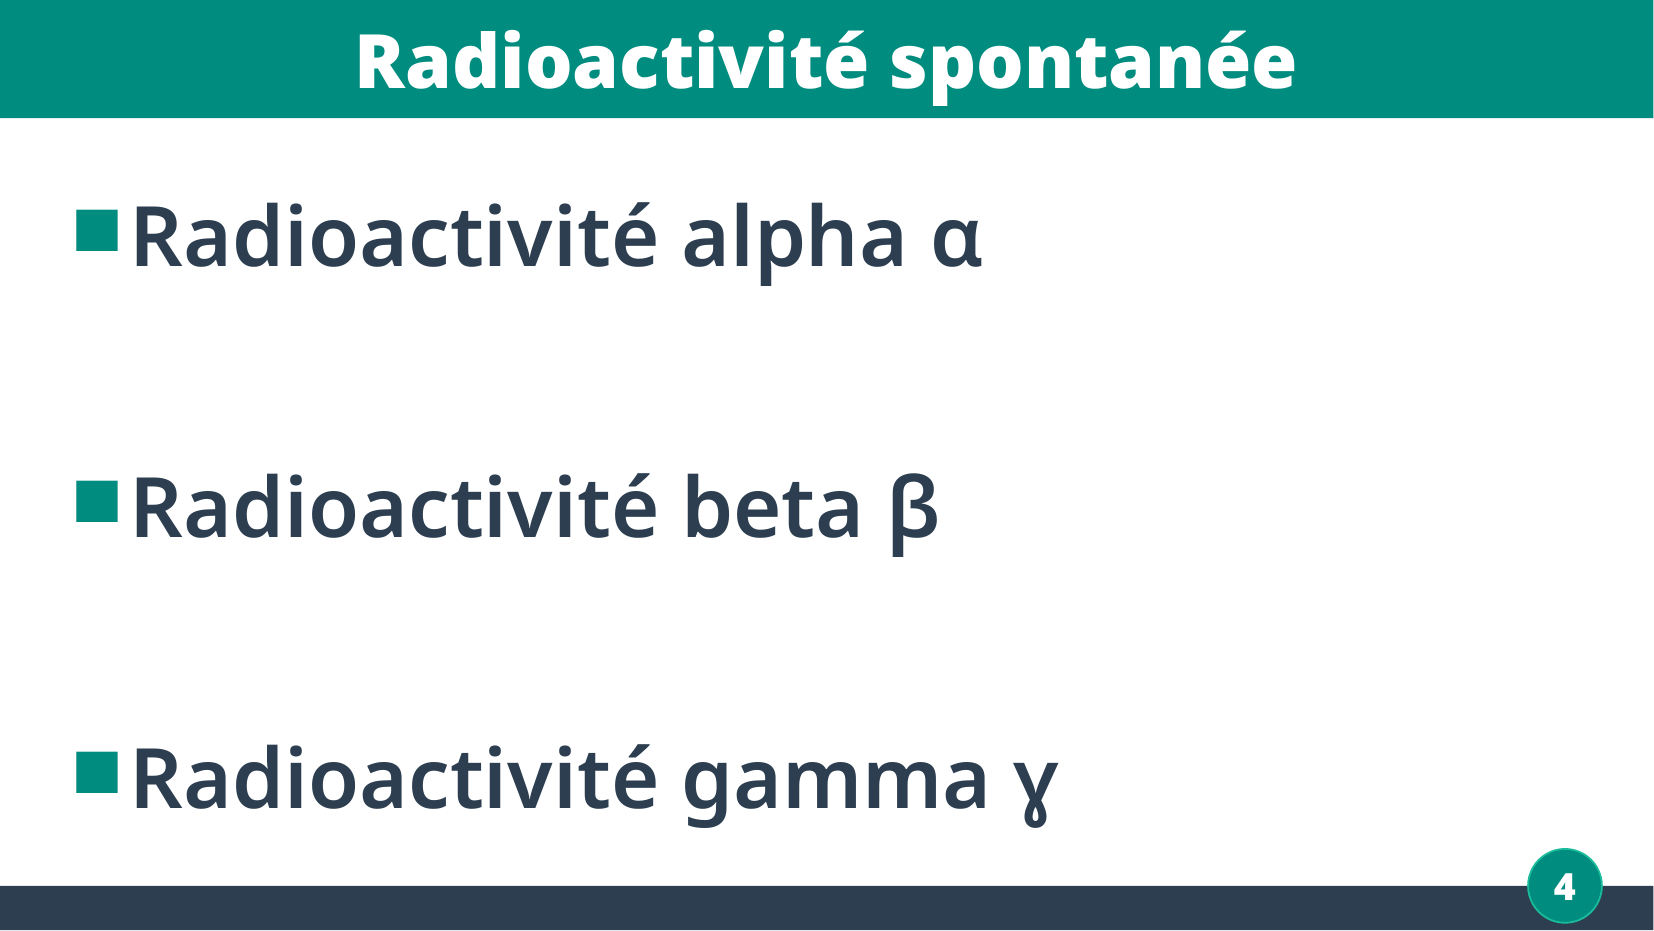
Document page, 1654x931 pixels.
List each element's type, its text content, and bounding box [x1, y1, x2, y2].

title Radioactivité spontanée [59, 0, 1595, 118]
list Radioactivité alpha α Radioactivité beta β Radioactivité gamma ɣ [59, 177, 1595, 864]
